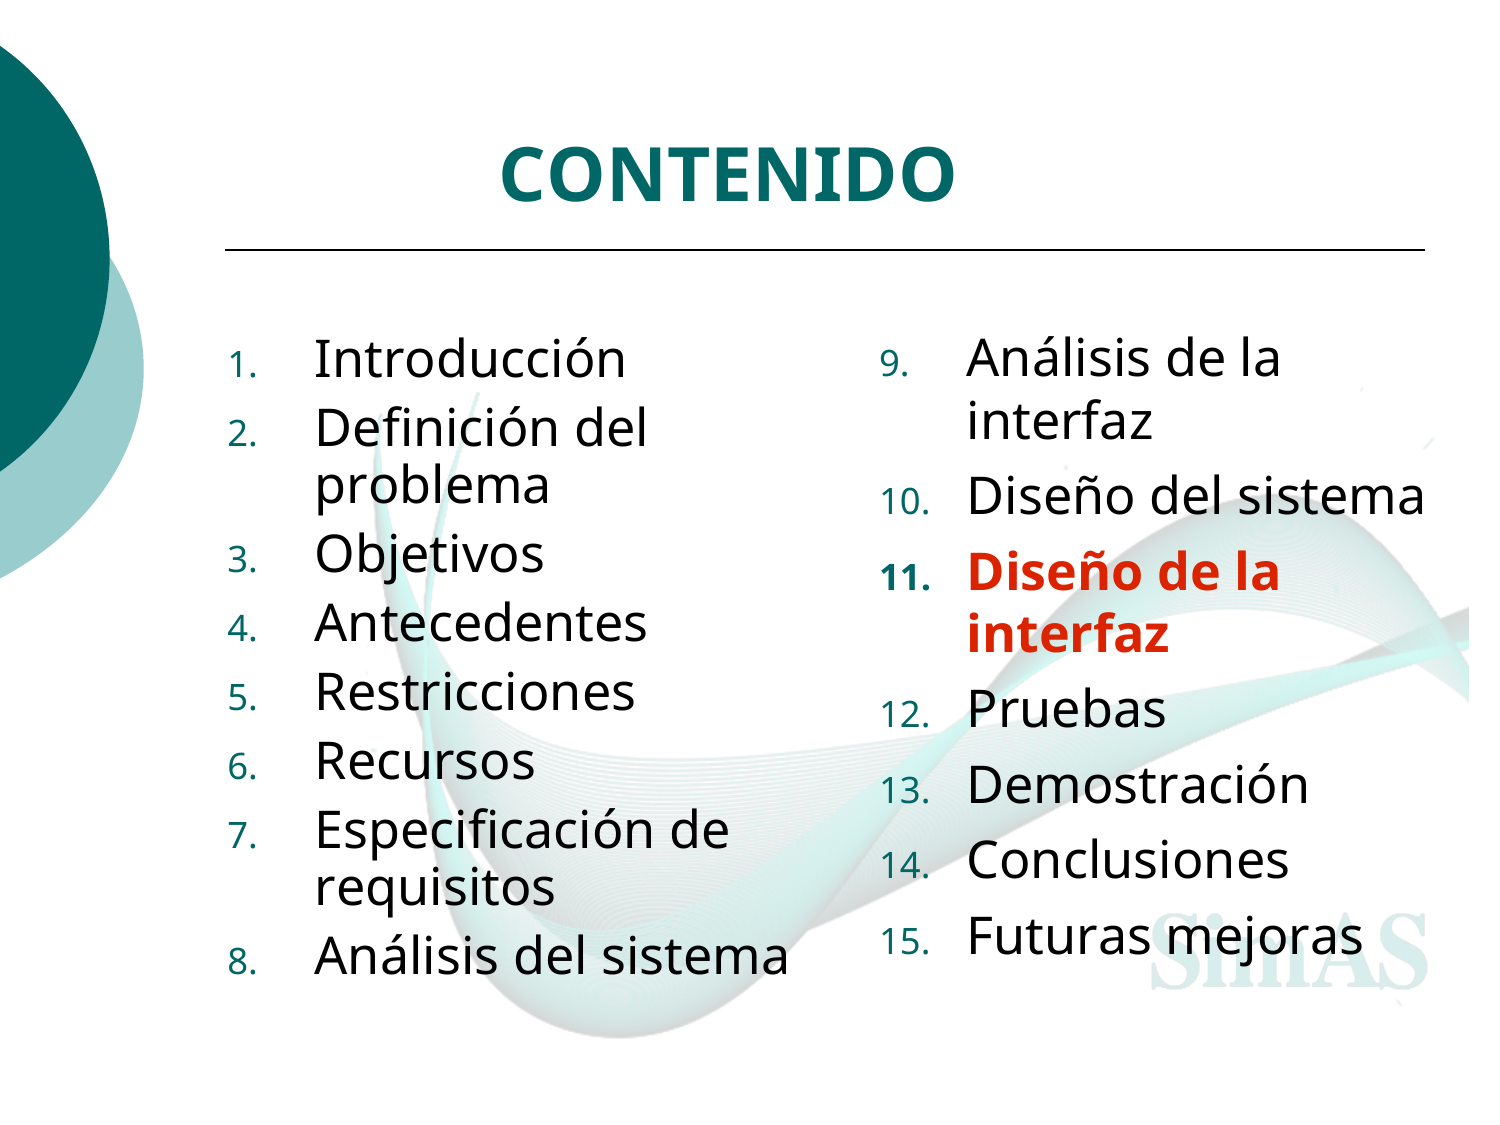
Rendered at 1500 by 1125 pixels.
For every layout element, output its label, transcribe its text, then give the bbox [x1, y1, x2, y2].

picture [366, 386, 1469, 1040]
list Análisis de la interfaz Diseño del sistema Diseño de la interfaz Pruebas Demostración Conclusiones Futuras mejoras [864, 317, 1499, 1040]
list Introducción Definición del problema Objetivos Antecedentes Restricciones Recursos Especificación de requisitos Análisis del sistema [212, 325, 863, 1063]
title CONTENIDO [484, 118, 1299, 225]
